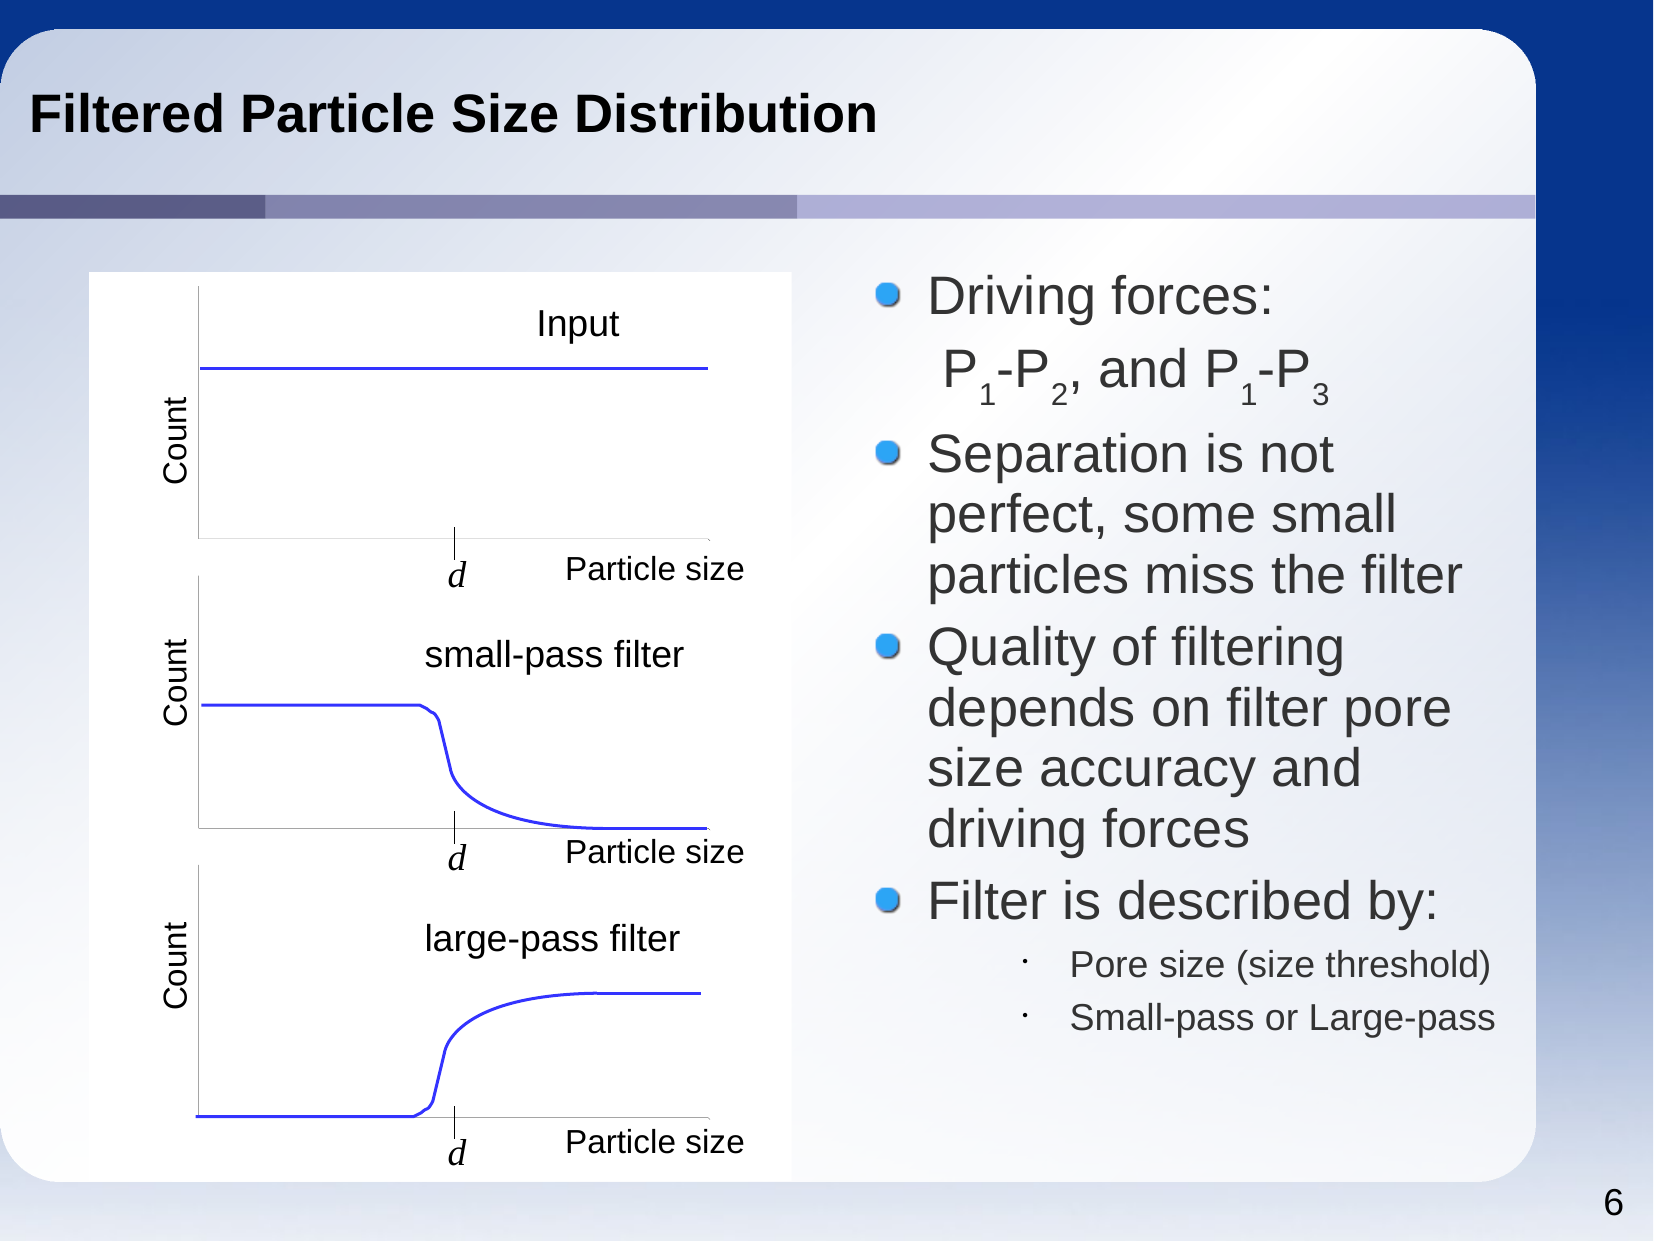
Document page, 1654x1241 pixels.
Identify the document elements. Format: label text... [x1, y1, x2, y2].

chart [88, 271, 792, 1182]
picture [0, 0, 1654, 1241]
title Filtered Particle Size Distribution [29, 49, 1506, 178]
list Driving forces: P1-P2, and P1-P3 Separation is not perfect, some small particles miss the filter Quality of filtering depends on filter pore size accuracy and driving forces Filter is described by: Pore size (size threshold) Small-pass or Large-pass [786, 265, 1507, 1152]
